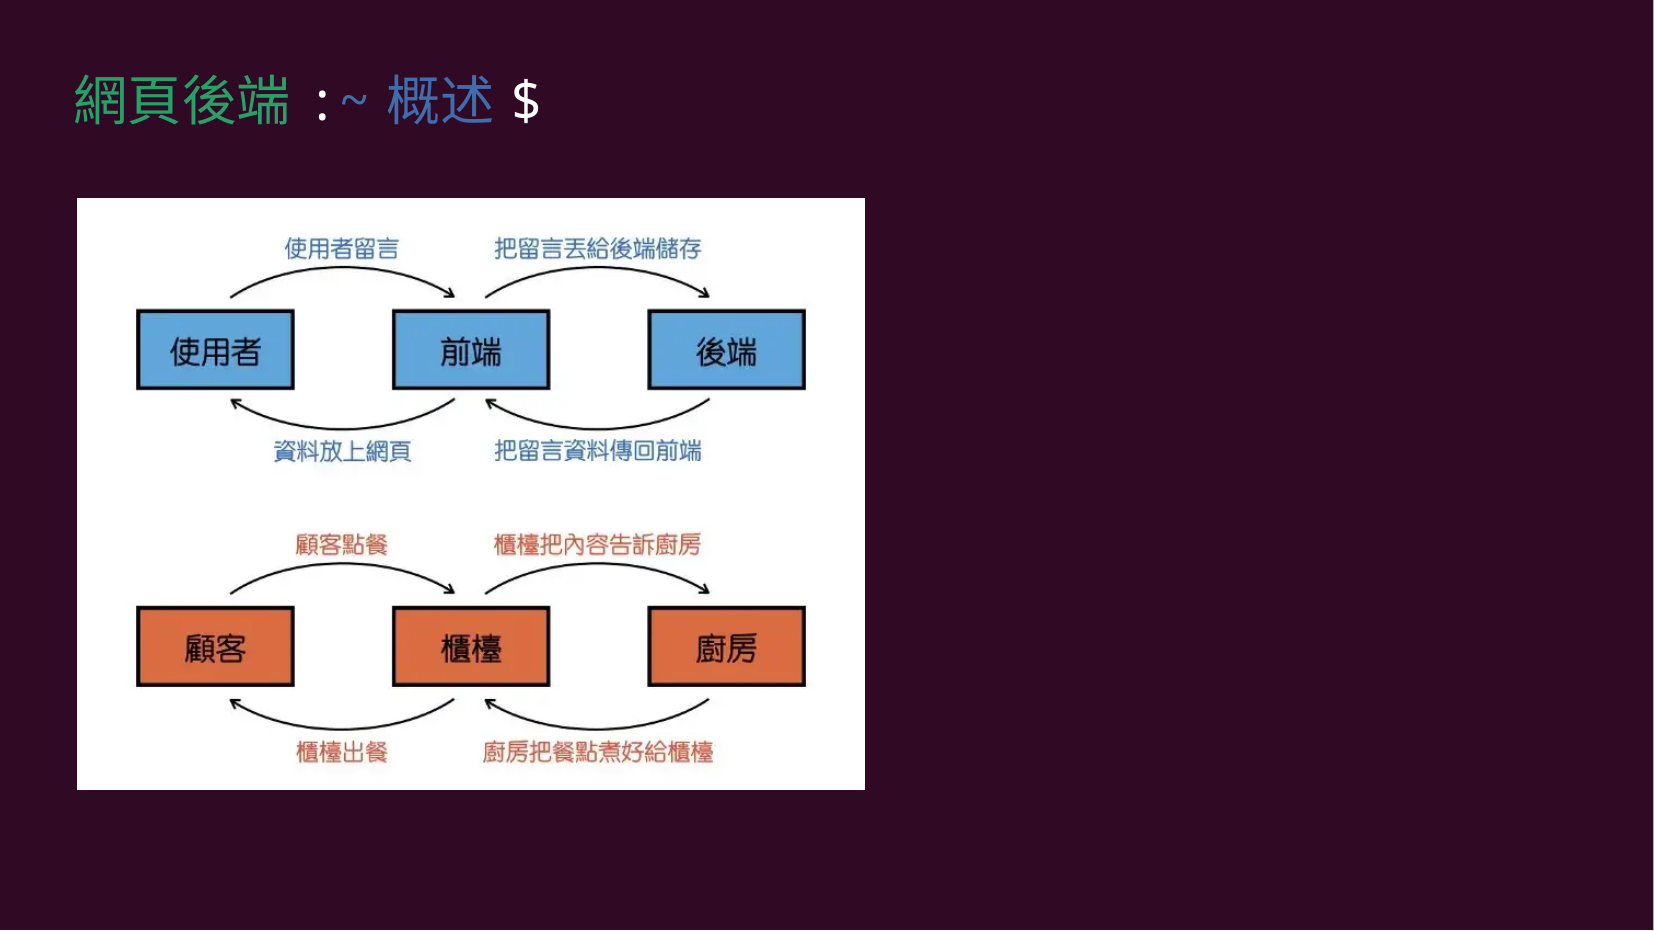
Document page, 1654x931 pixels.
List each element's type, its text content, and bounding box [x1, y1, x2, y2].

picture [77, 198, 865, 790]
text_box 網頁後端:~概述$ [59, 55, 1201, 139]
